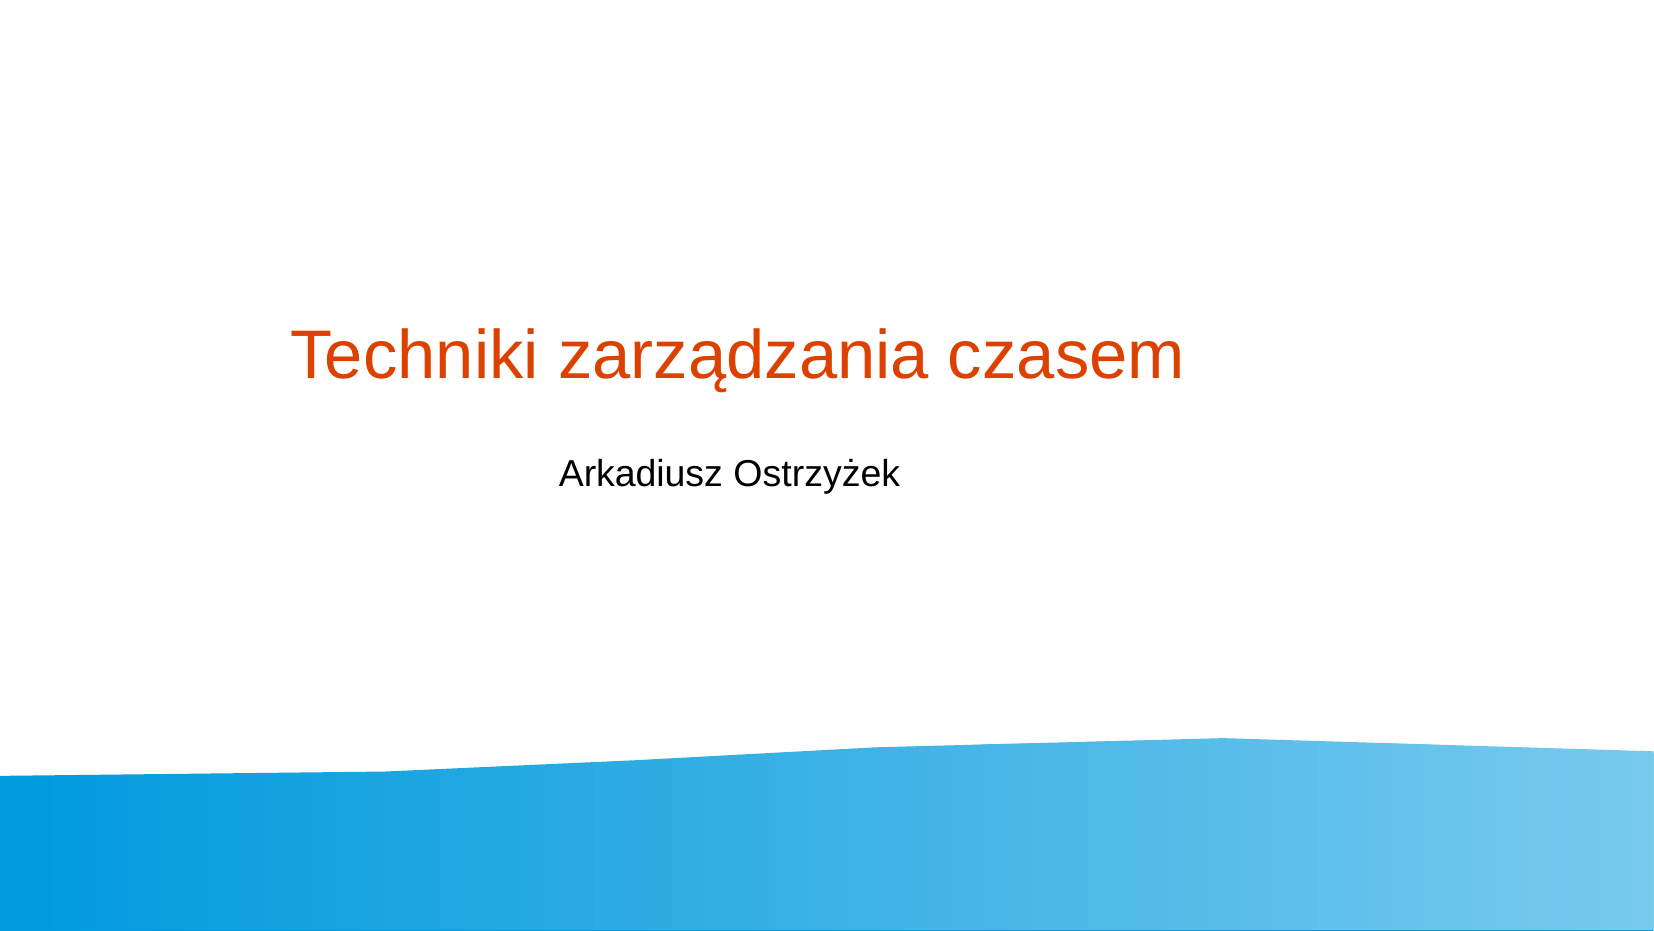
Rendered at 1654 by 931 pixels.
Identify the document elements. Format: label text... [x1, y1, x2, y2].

title Techniki zarządzania czasem [0, 265, 1477, 443]
text_box Arkadiusz Ostrzyżek [543, 445, 916, 502]
